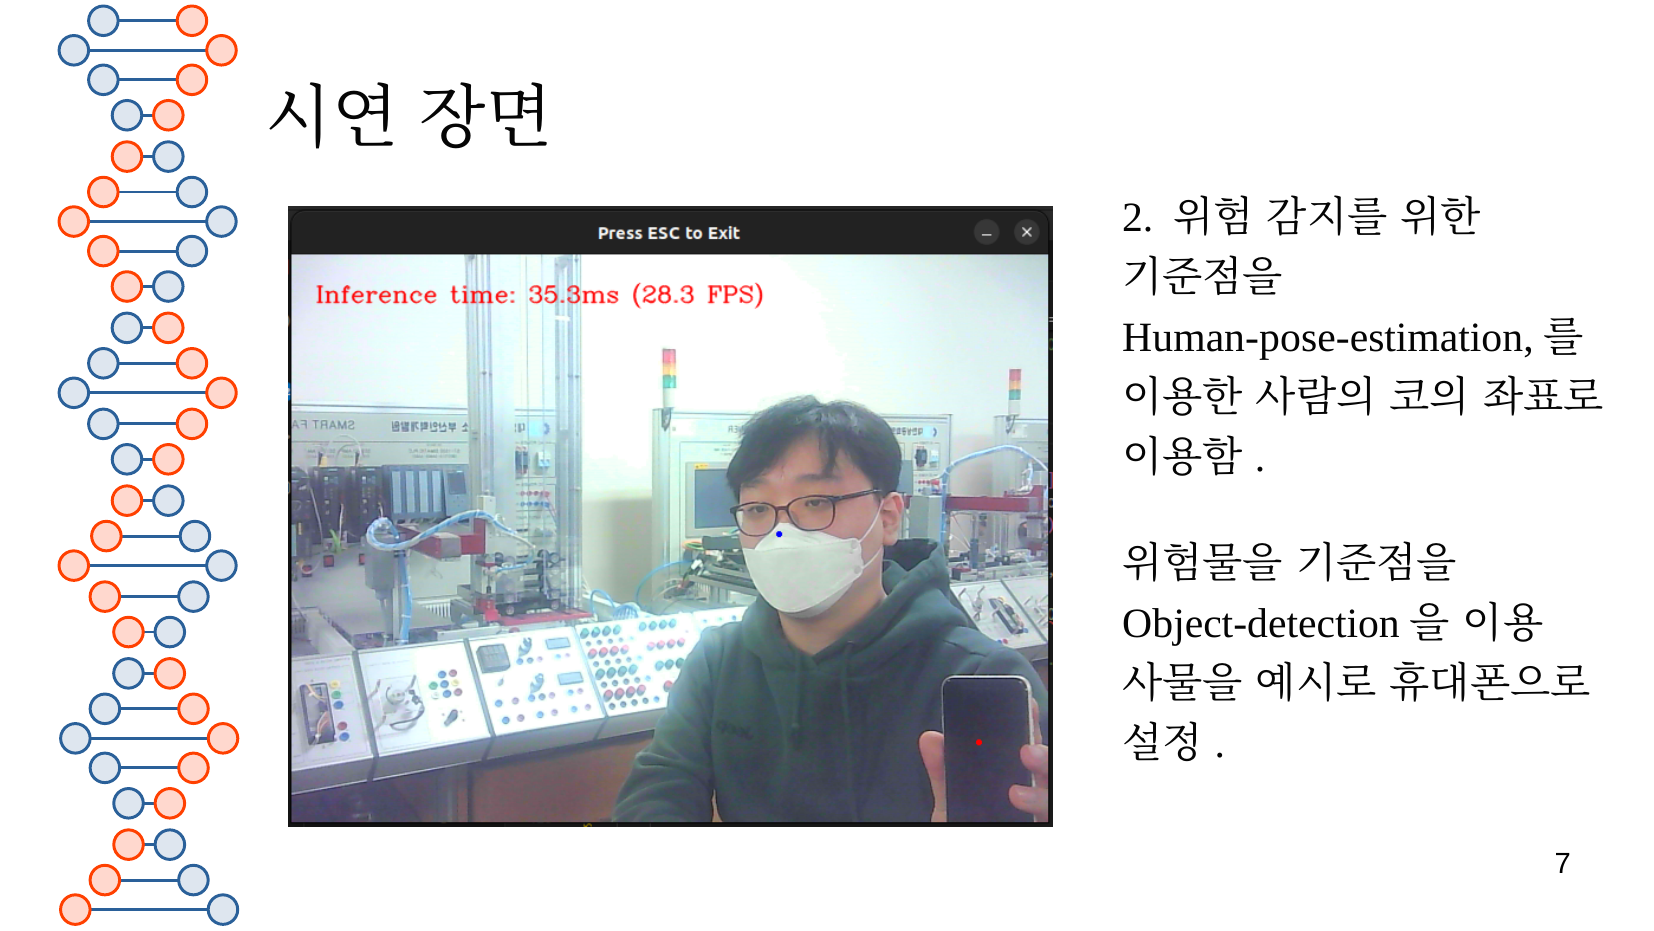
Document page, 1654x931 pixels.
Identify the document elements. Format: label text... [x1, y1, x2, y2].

title 시연 장면 [265, 35, 1595, 189]
picture [288, 206, 1053, 827]
title 2. 위험 감지를 위한 기준점을 Human-pose-estimation,를 이용한 사람의 코의 좌표로 이용함. 위험물을 기준점을 Object-detection을 이용 사물을 예시로 휴대폰으로 설정. [1122, 183, 1625, 863]
